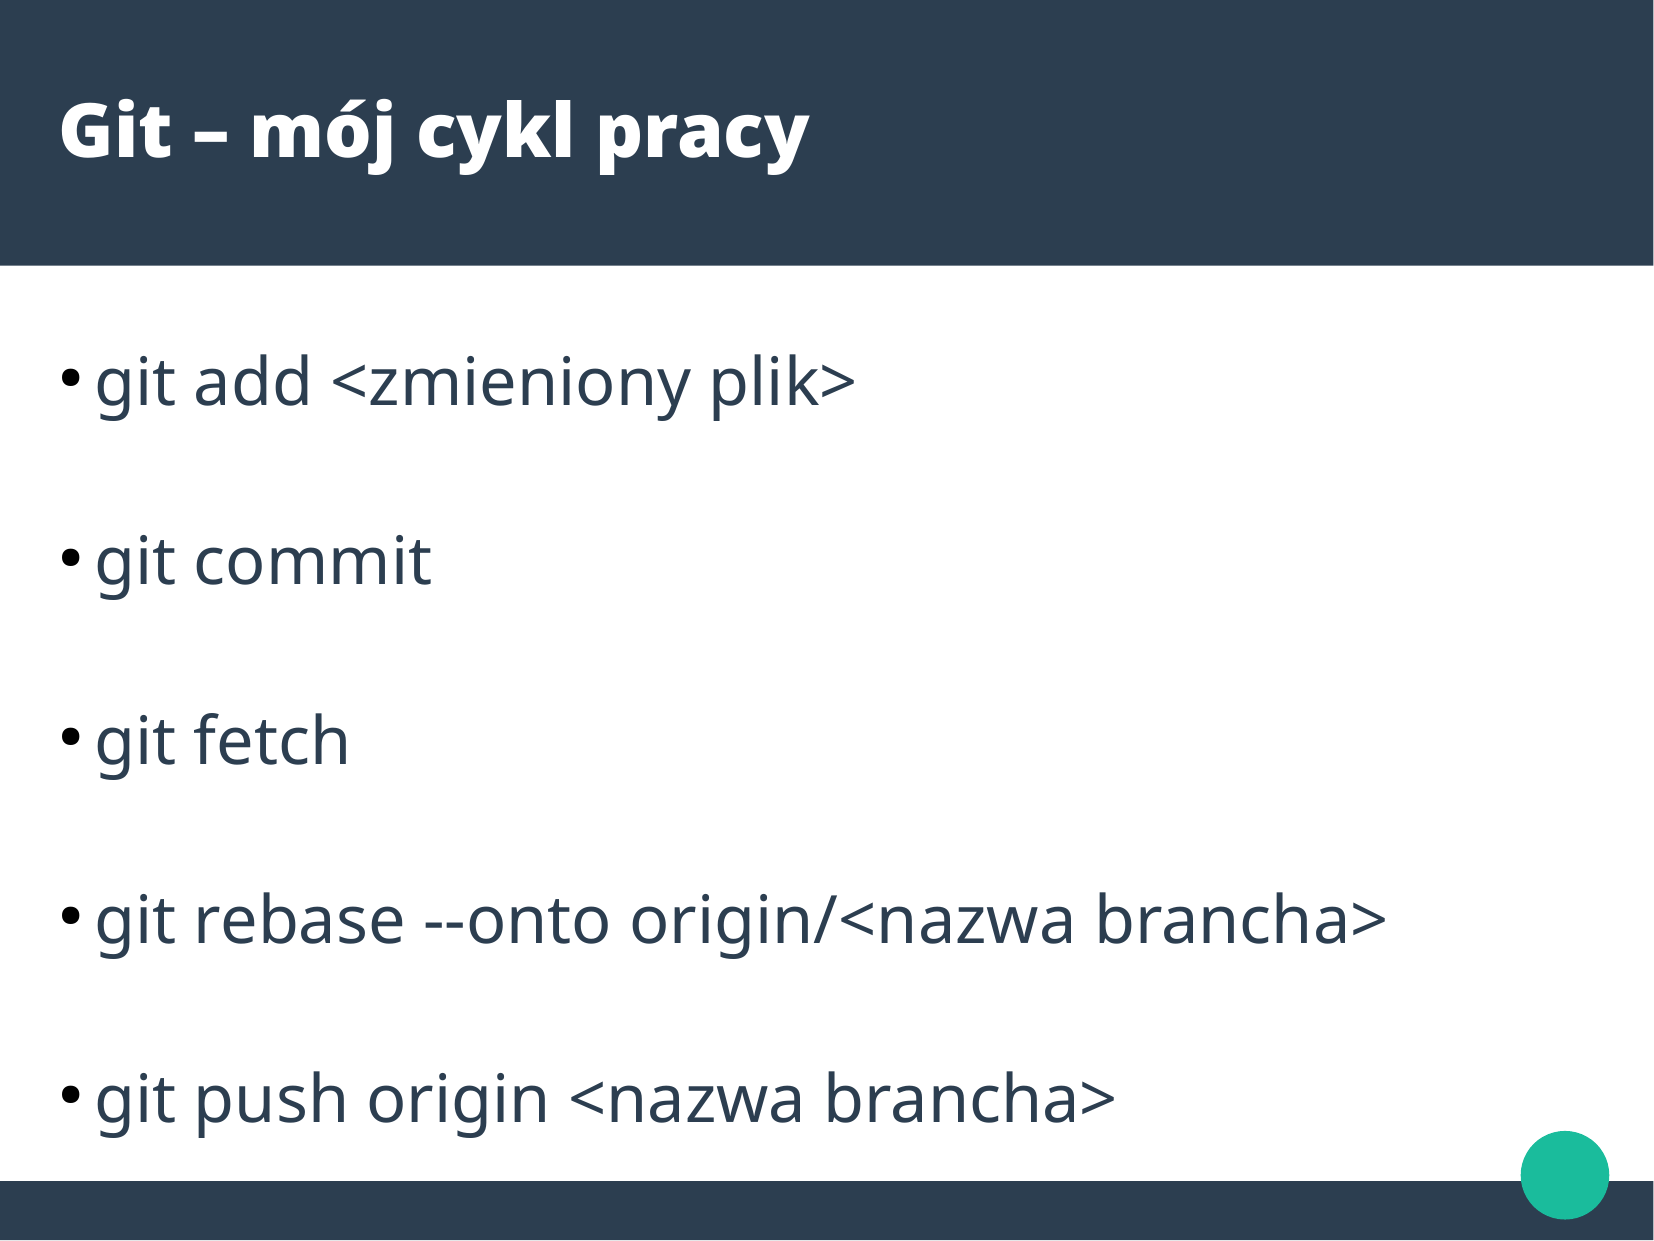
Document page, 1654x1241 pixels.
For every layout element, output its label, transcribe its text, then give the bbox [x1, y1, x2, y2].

subtitle git add <zmieniony plik> git commit git fetch git rebase --onto origin/<nazwa brancha> git push origin <nazwa brancha> [59, 324, 1595, 1152]
title Git – mój cykl pracy [59, 24, 1595, 232]
